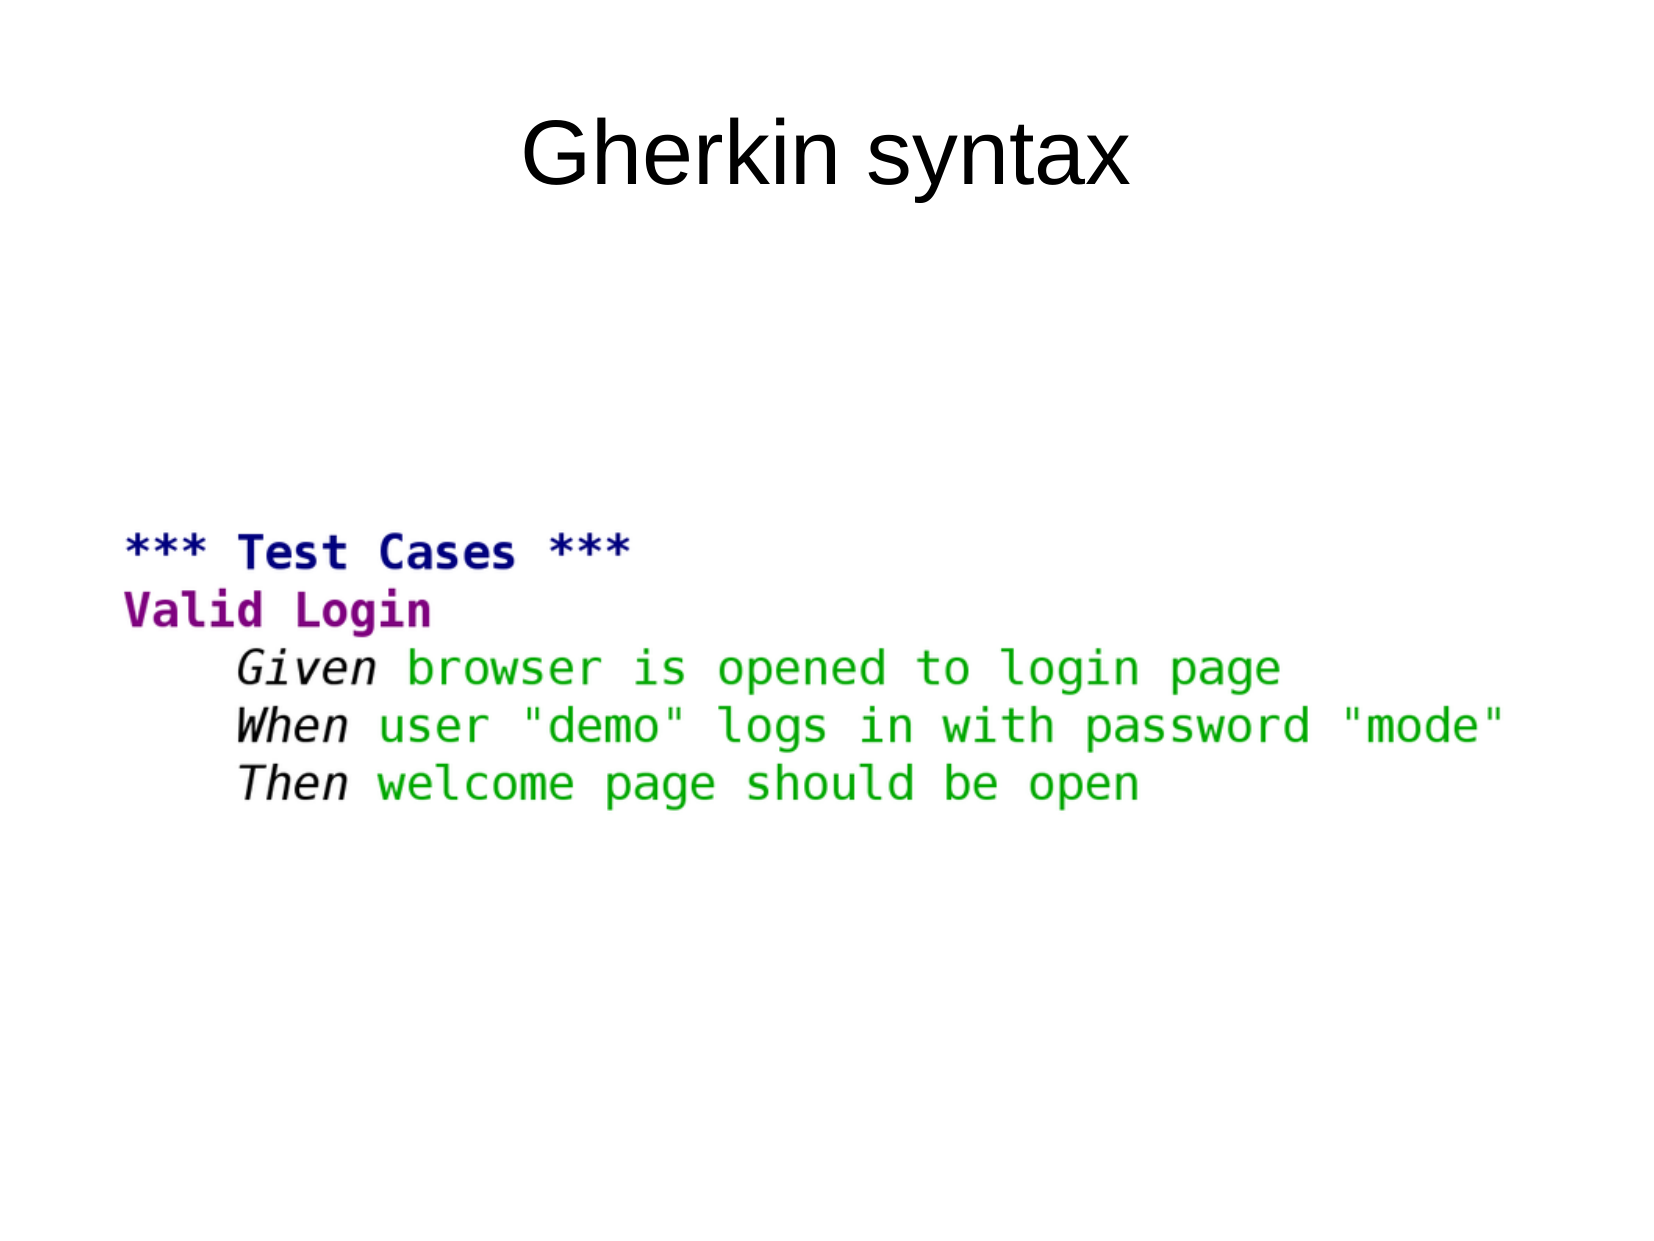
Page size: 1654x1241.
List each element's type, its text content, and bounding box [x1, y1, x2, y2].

picture [112, 514, 1519, 826]
title Gherkin syntax [82, 49, 1571, 257]
